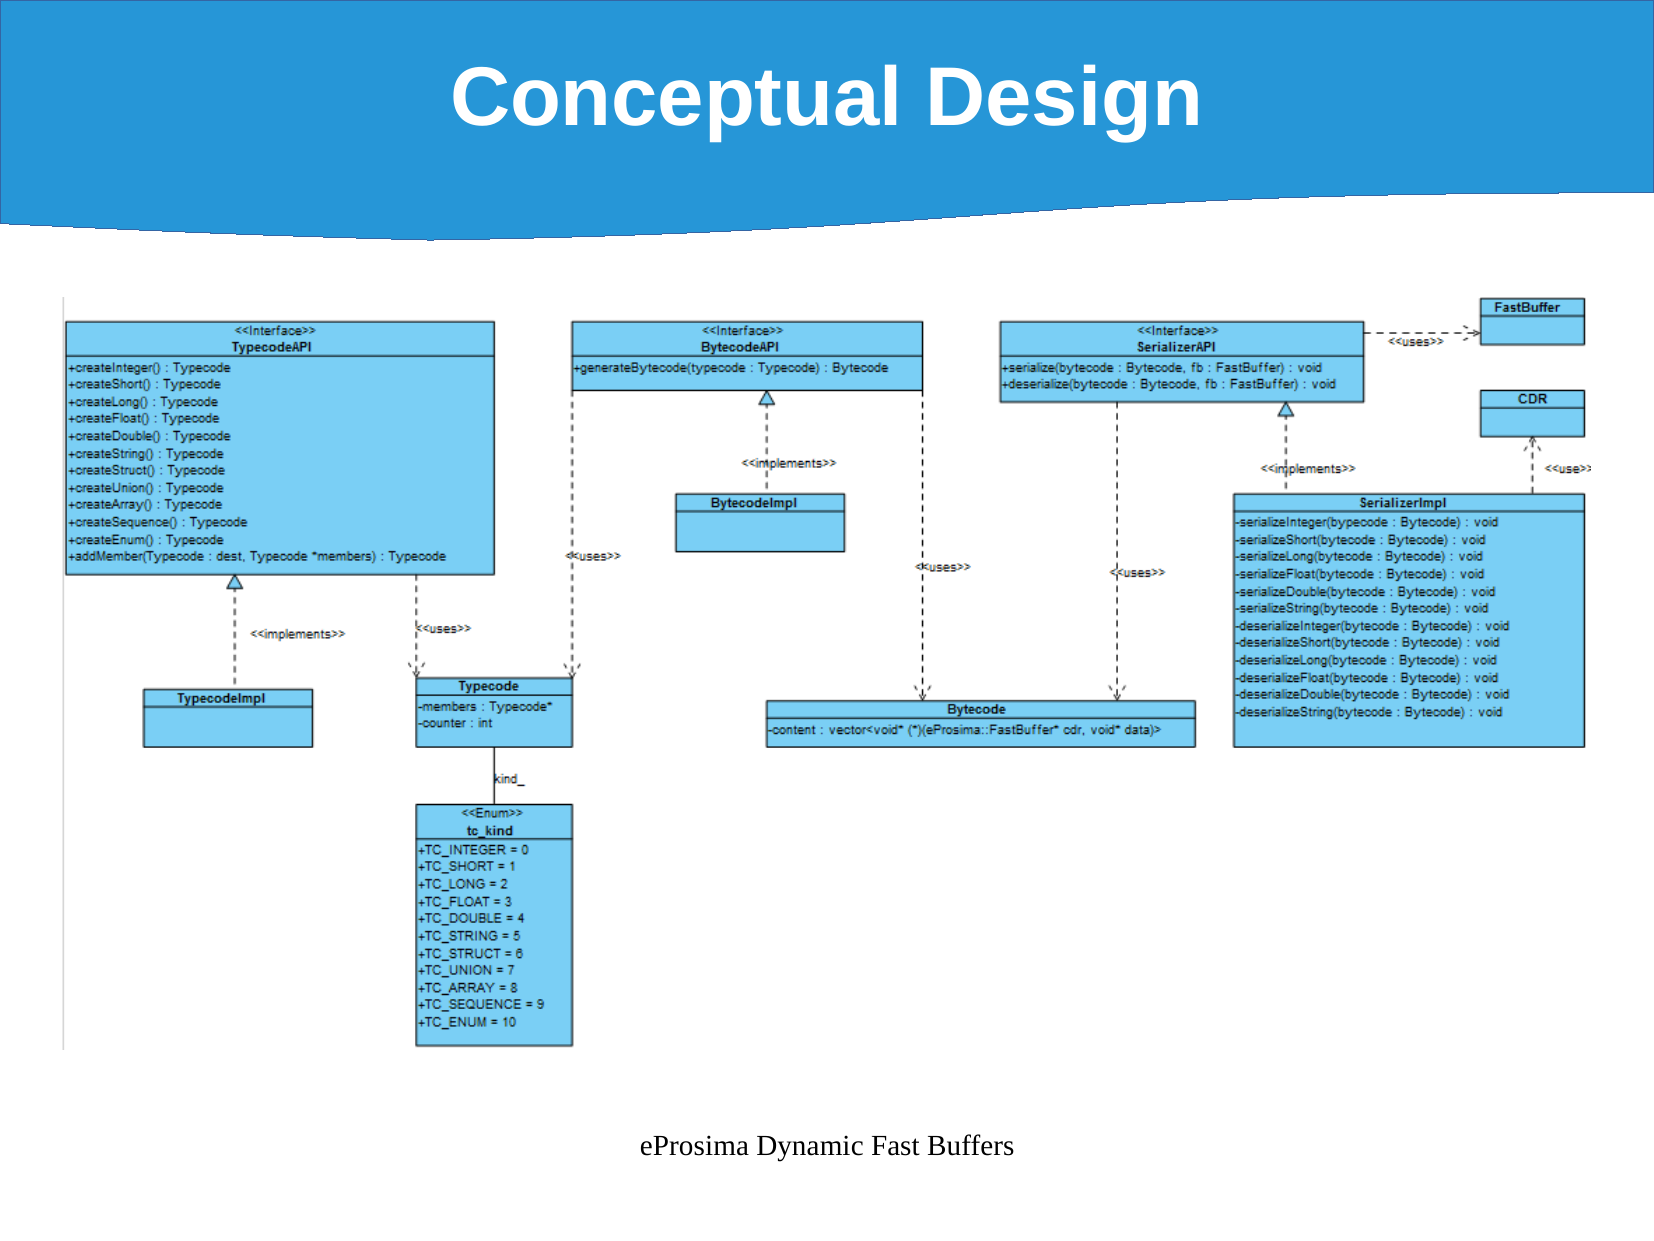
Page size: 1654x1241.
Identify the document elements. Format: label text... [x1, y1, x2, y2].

text_box Conceptual Design [0, 0, 1654, 241]
picture [60, 297, 1591, 1051]
